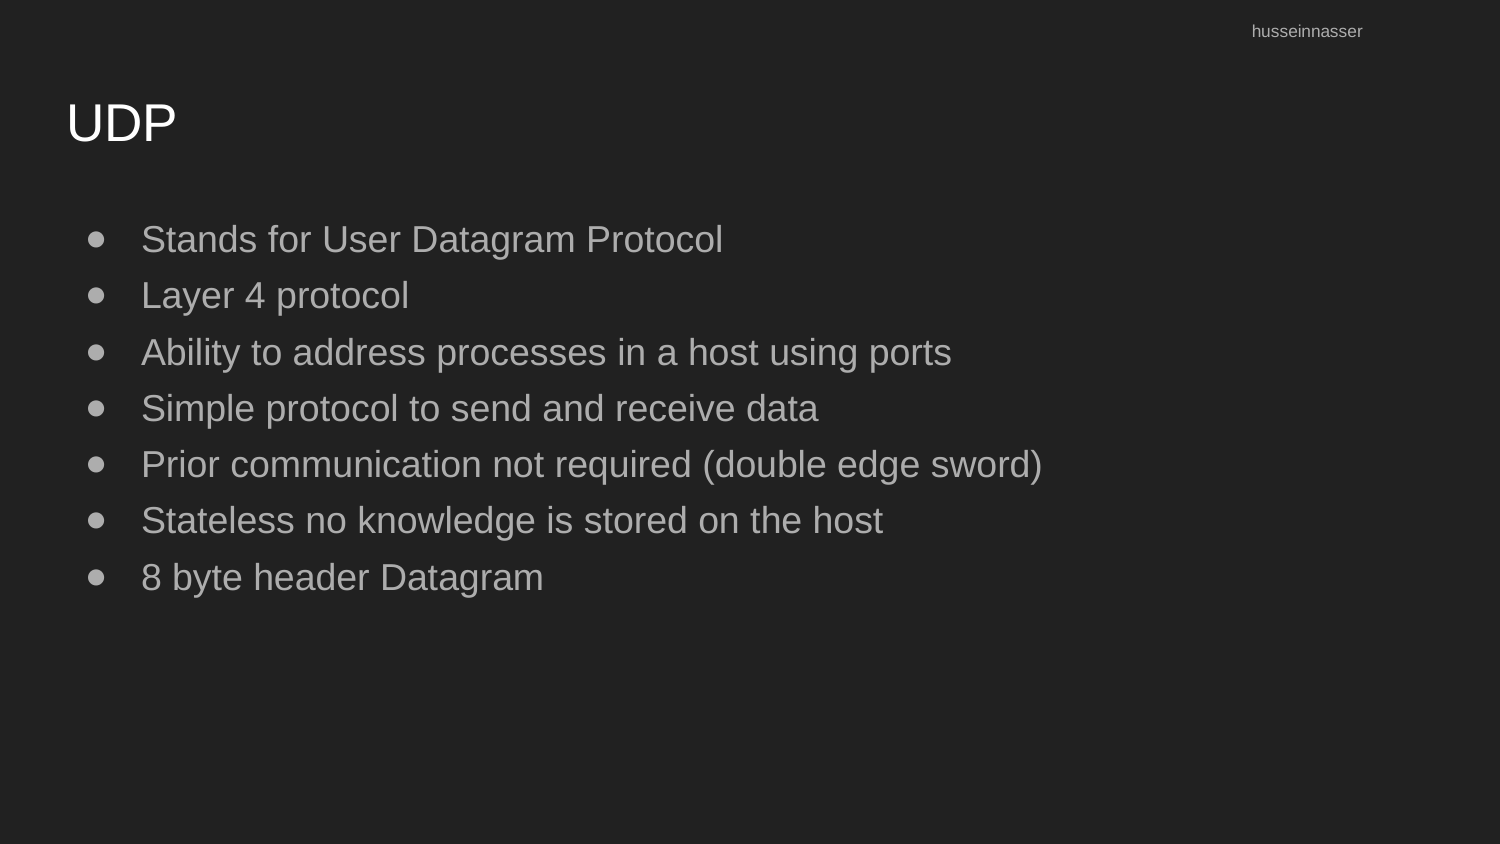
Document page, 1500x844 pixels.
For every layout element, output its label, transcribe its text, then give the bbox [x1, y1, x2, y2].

list Stands for User Datagram Protocol Layer 4 protocol Ability to address processes in a host using ports Simple protocol to send and receive data Prior communication not required (double edge sword) Stateless no knowledge is stored on the host 8 byte header Datagram [51, 189, 1449, 750]
subtitle husseinnasser [1236, 11, 1492, 53]
title UDP [51, 72, 1449, 167]
